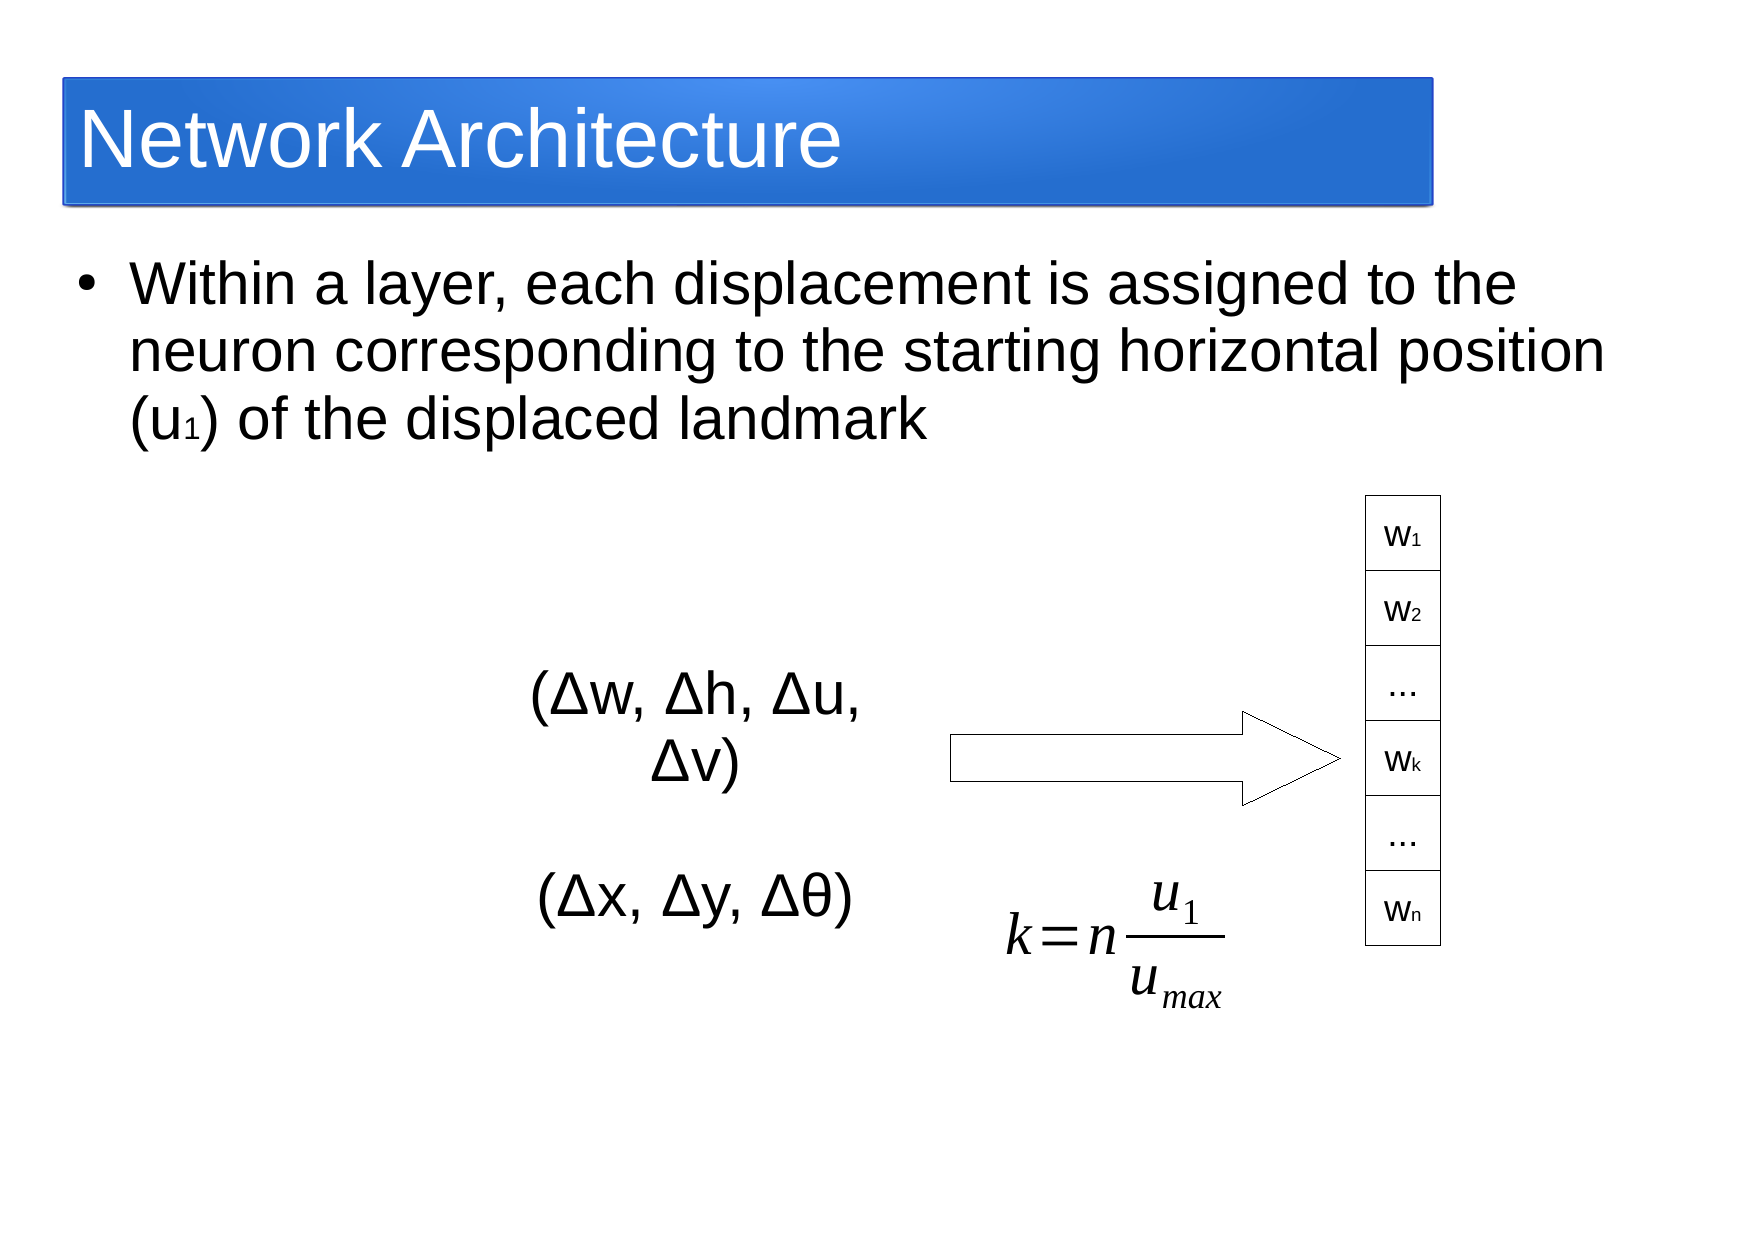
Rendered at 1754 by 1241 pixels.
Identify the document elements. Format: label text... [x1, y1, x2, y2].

picture [58, 77, 1439, 209]
chart [997, 855, 1235, 1017]
title Network Architecture [78, 80, 1429, 198]
text_box w1 [1365, 495, 1441, 570]
text_box ... [1365, 645, 1441, 720]
text_box (Δw, Δh, Δu, Δv) (Δx, Δy, Δθ) [466, 651, 927, 870]
text_box wn [1365, 870, 1441, 946]
text_box w2 [1365, 570, 1441, 645]
text_box ... [1365, 795, 1441, 870]
list Within a layer, each displacement is assigned to the neuron corresponding to the starting horizontal position (u1) of the displaced landmark [58, 249, 1696, 484]
text_box wk [1365, 720, 1441, 795]
